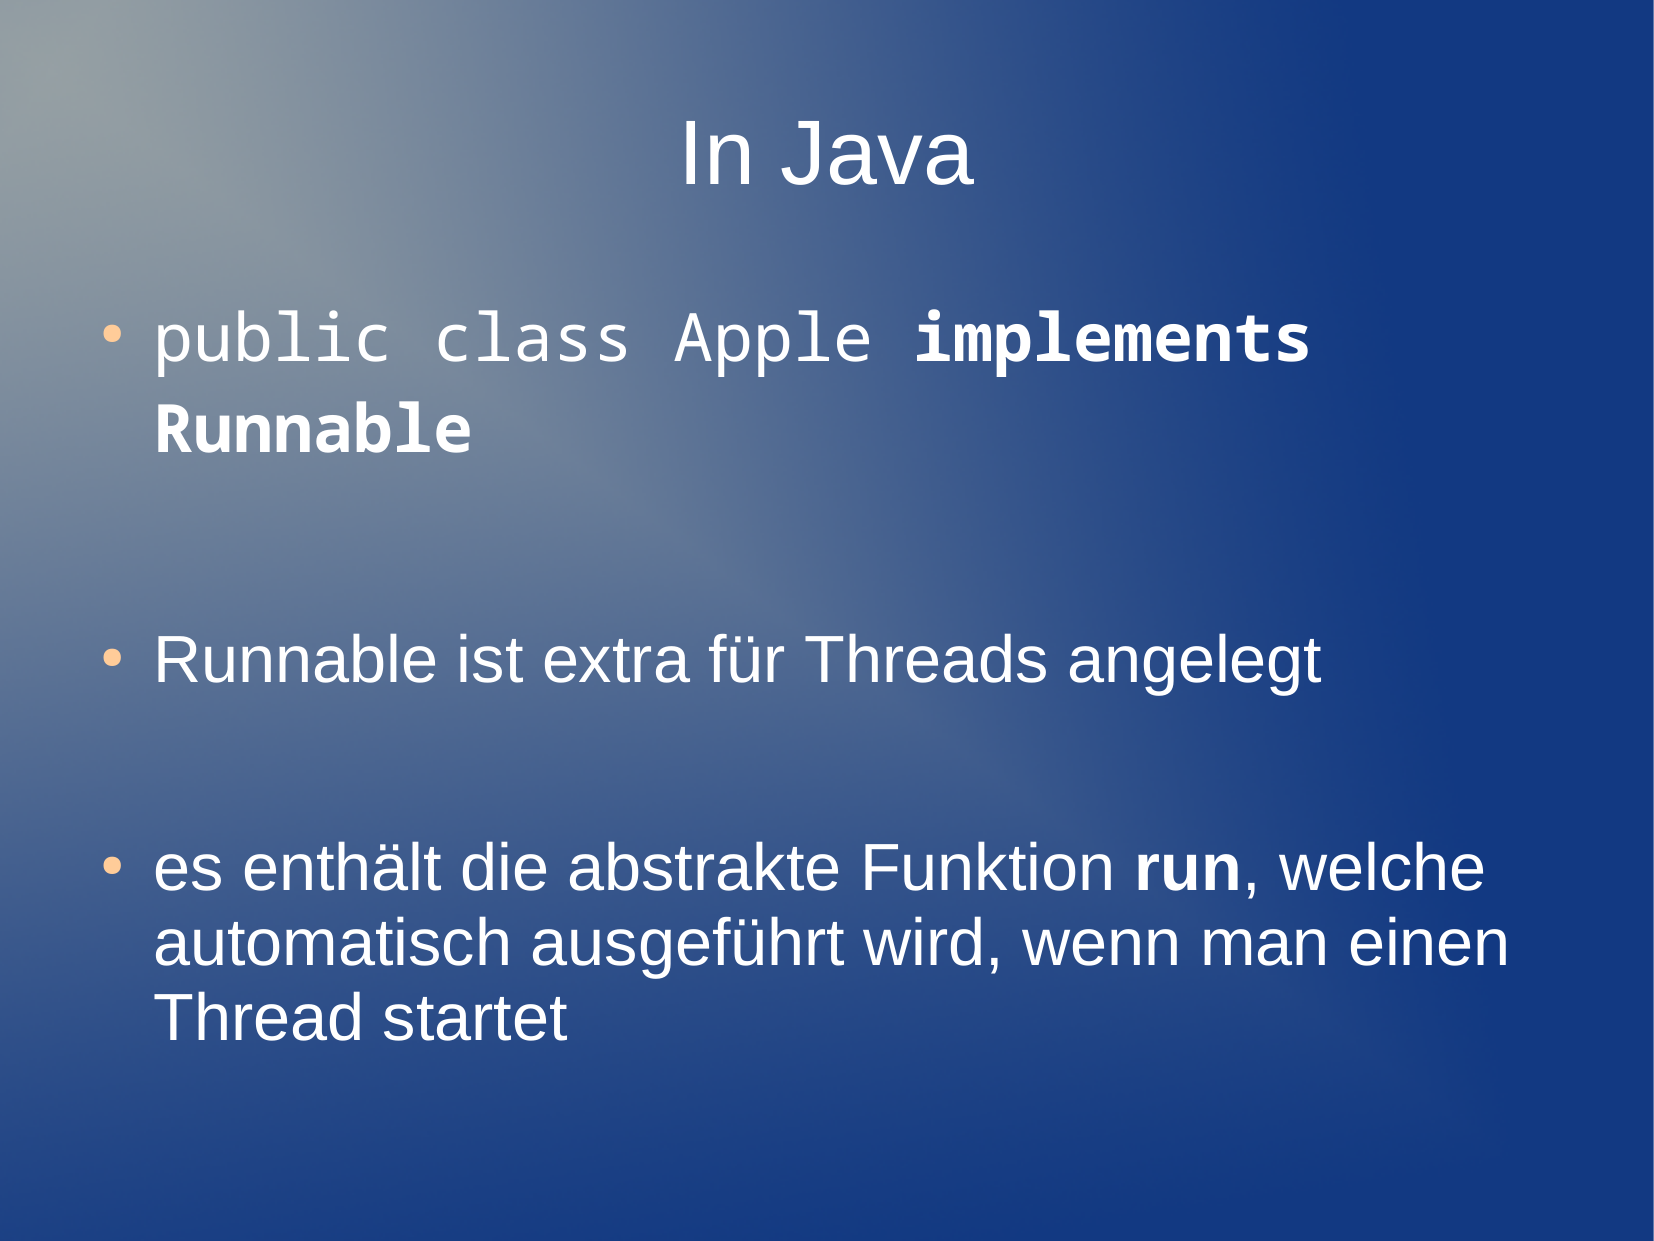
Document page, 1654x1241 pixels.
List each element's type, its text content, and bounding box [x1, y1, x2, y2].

list public class Apple implements Runnable Runnable ist extra für Threads angelegt es enthält die abstrakte Funktion run, welche automatisch ausgeführt wird, wenn man einen Thread startet [82, 290, 1571, 1109]
picture [0, 0, 1654, 1241]
title In Java [82, 49, 1571, 257]
